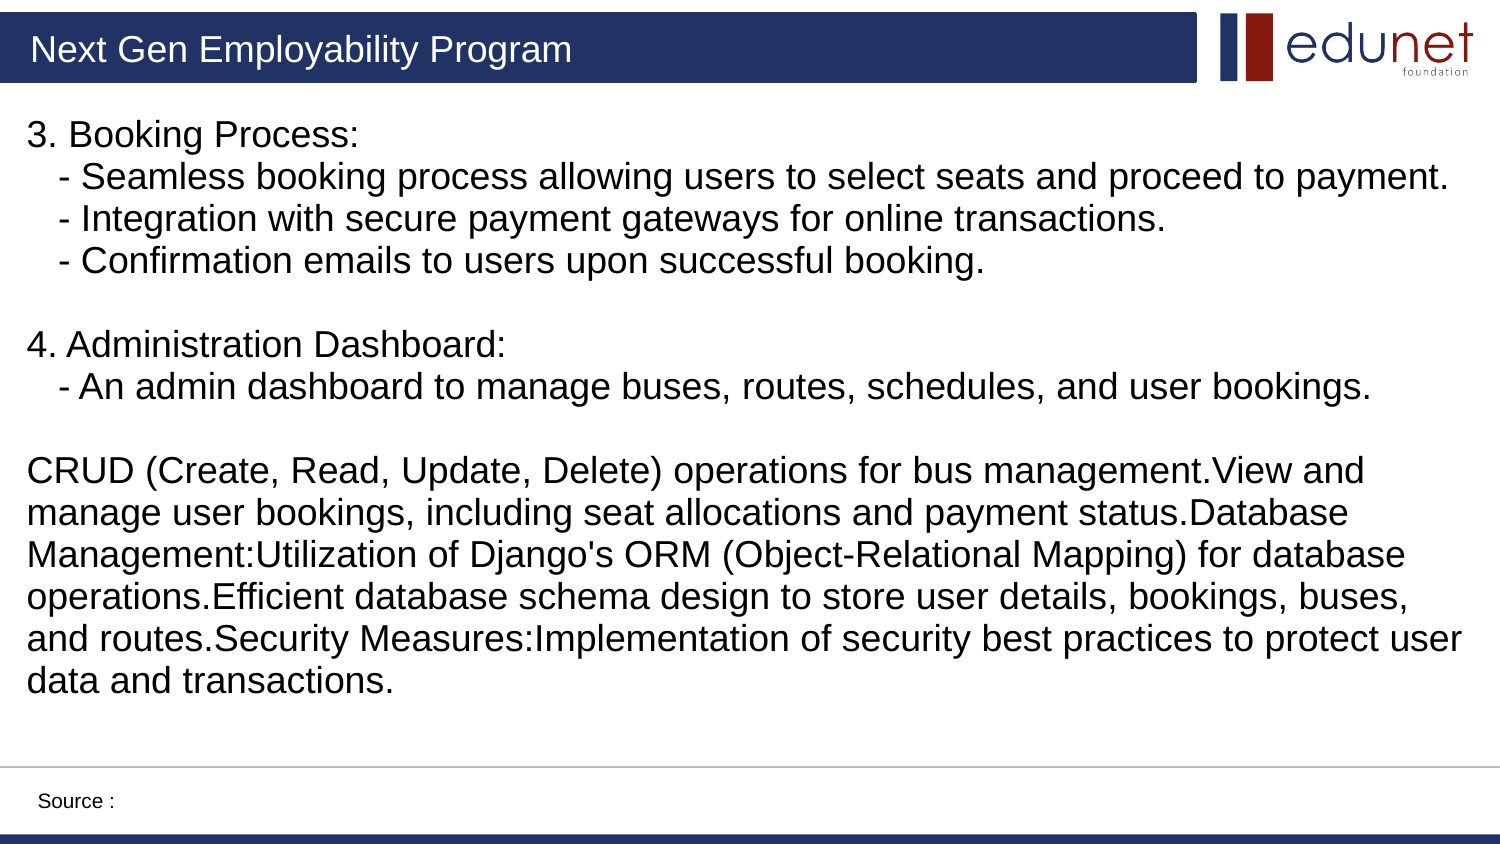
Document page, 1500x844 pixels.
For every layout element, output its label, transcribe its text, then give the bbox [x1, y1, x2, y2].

picture [1279, 14, 1482, 83]
text_box Source : [22, 773, 139, 826]
text_box 3. Booking Process: - Seamless booking process allowing users to select seats and proceed to payment. - Integration with secure payment gateways for online transactions. - Confirmation emails to users upon successful booking. 4. Administration Dashboard: - An admin dashboard to manage buses, routes, schedules, and user bookings. CRUD (Create, Read, Update, Delete) operations for bus management.View and manage user bookings, including seat allocations and payment status.Database Management:Utilization of Django's ORM (Object-Relational Mapping) for database operations.Efficient database schema design to store user details, bookings, buses, and routes.Security Measures:Implementation of security best practices to protect user data and transactions. [11, 106, 1484, 756]
